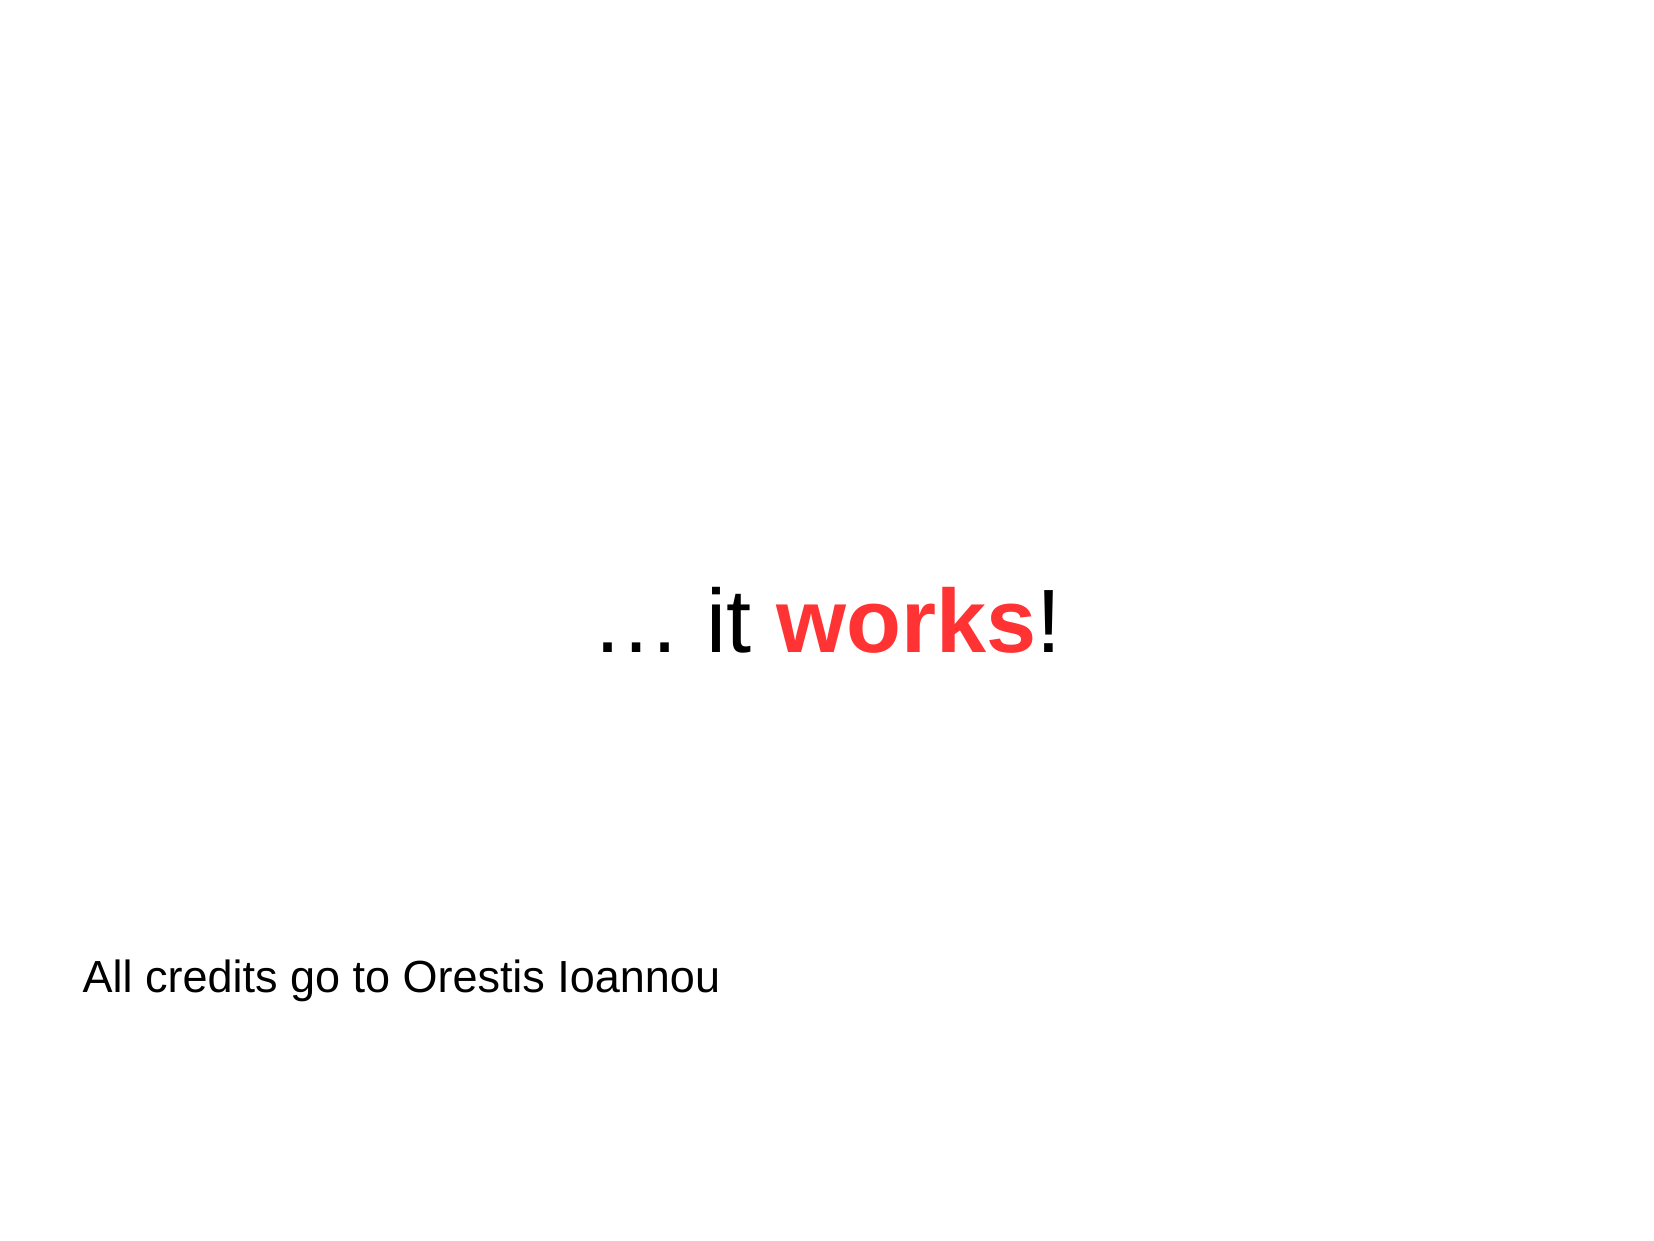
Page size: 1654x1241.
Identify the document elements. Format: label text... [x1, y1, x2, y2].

list … it works! All credits go to Orestis Ioannou [82, 290, 1571, 1010]
